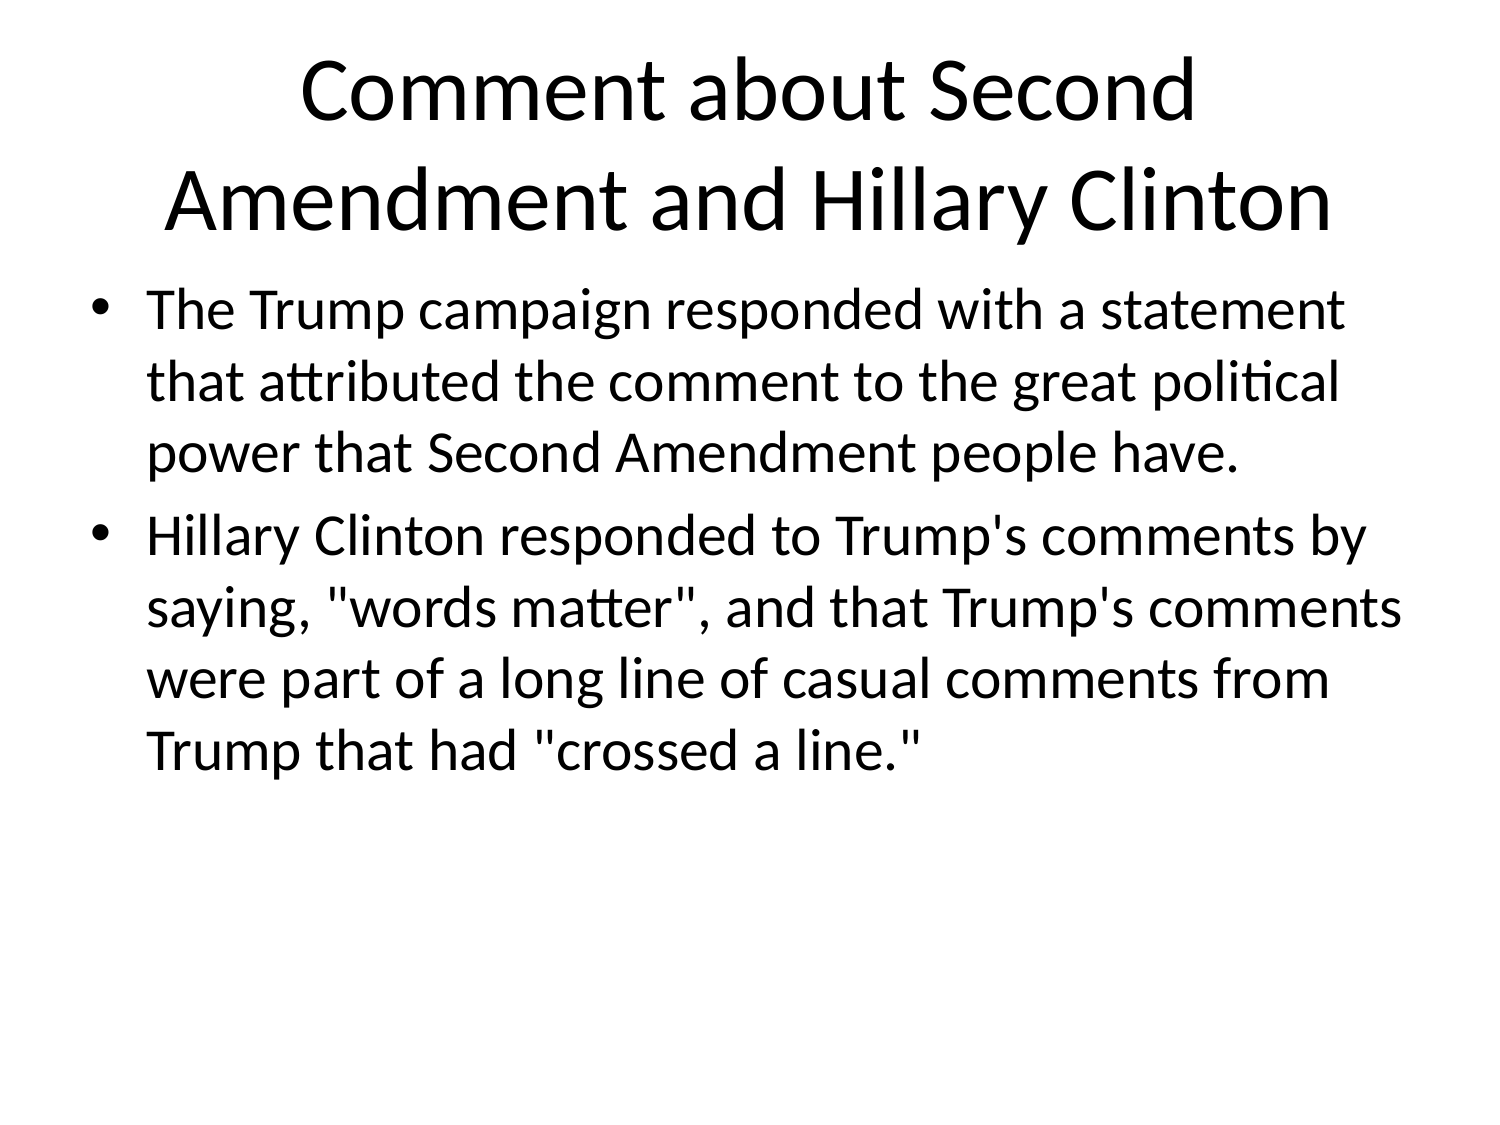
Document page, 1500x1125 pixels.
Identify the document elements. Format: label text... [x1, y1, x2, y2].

list The Trump campaign responded with a statement that attributed the comment to the great political power that Second Amendment people have. Hillary Clinton responded to Trump's comments by saying, "words matter", and that Trump's comments were part of a long line of casual comments from Trump that had "crossed a line." [75, 262, 1425, 1005]
title Comment about Second Amendment and Hillary Clinton [75, 45, 1425, 233]
